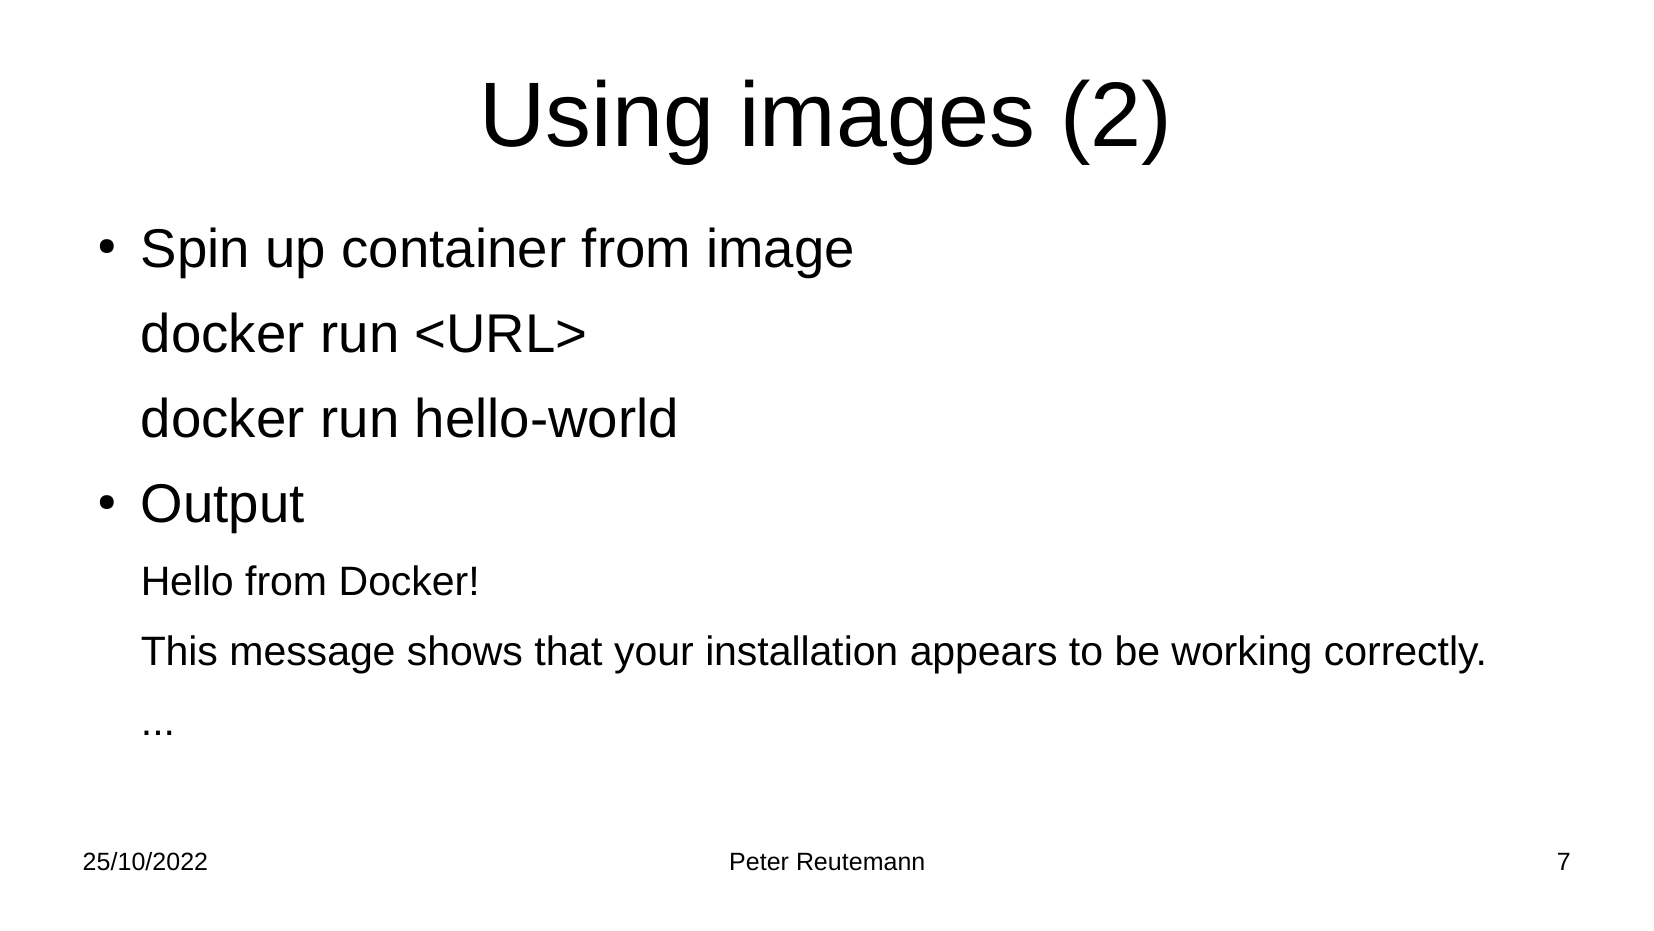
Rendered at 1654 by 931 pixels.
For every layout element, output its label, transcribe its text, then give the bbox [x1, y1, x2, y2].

list Spin up container from image docker run <URL> docker run hello-world Output Hello from Docker! This message shows that your installation appears to be working correctly. ... [82, 217, 1571, 758]
title Using images (2) [82, 37, 1571, 193]
